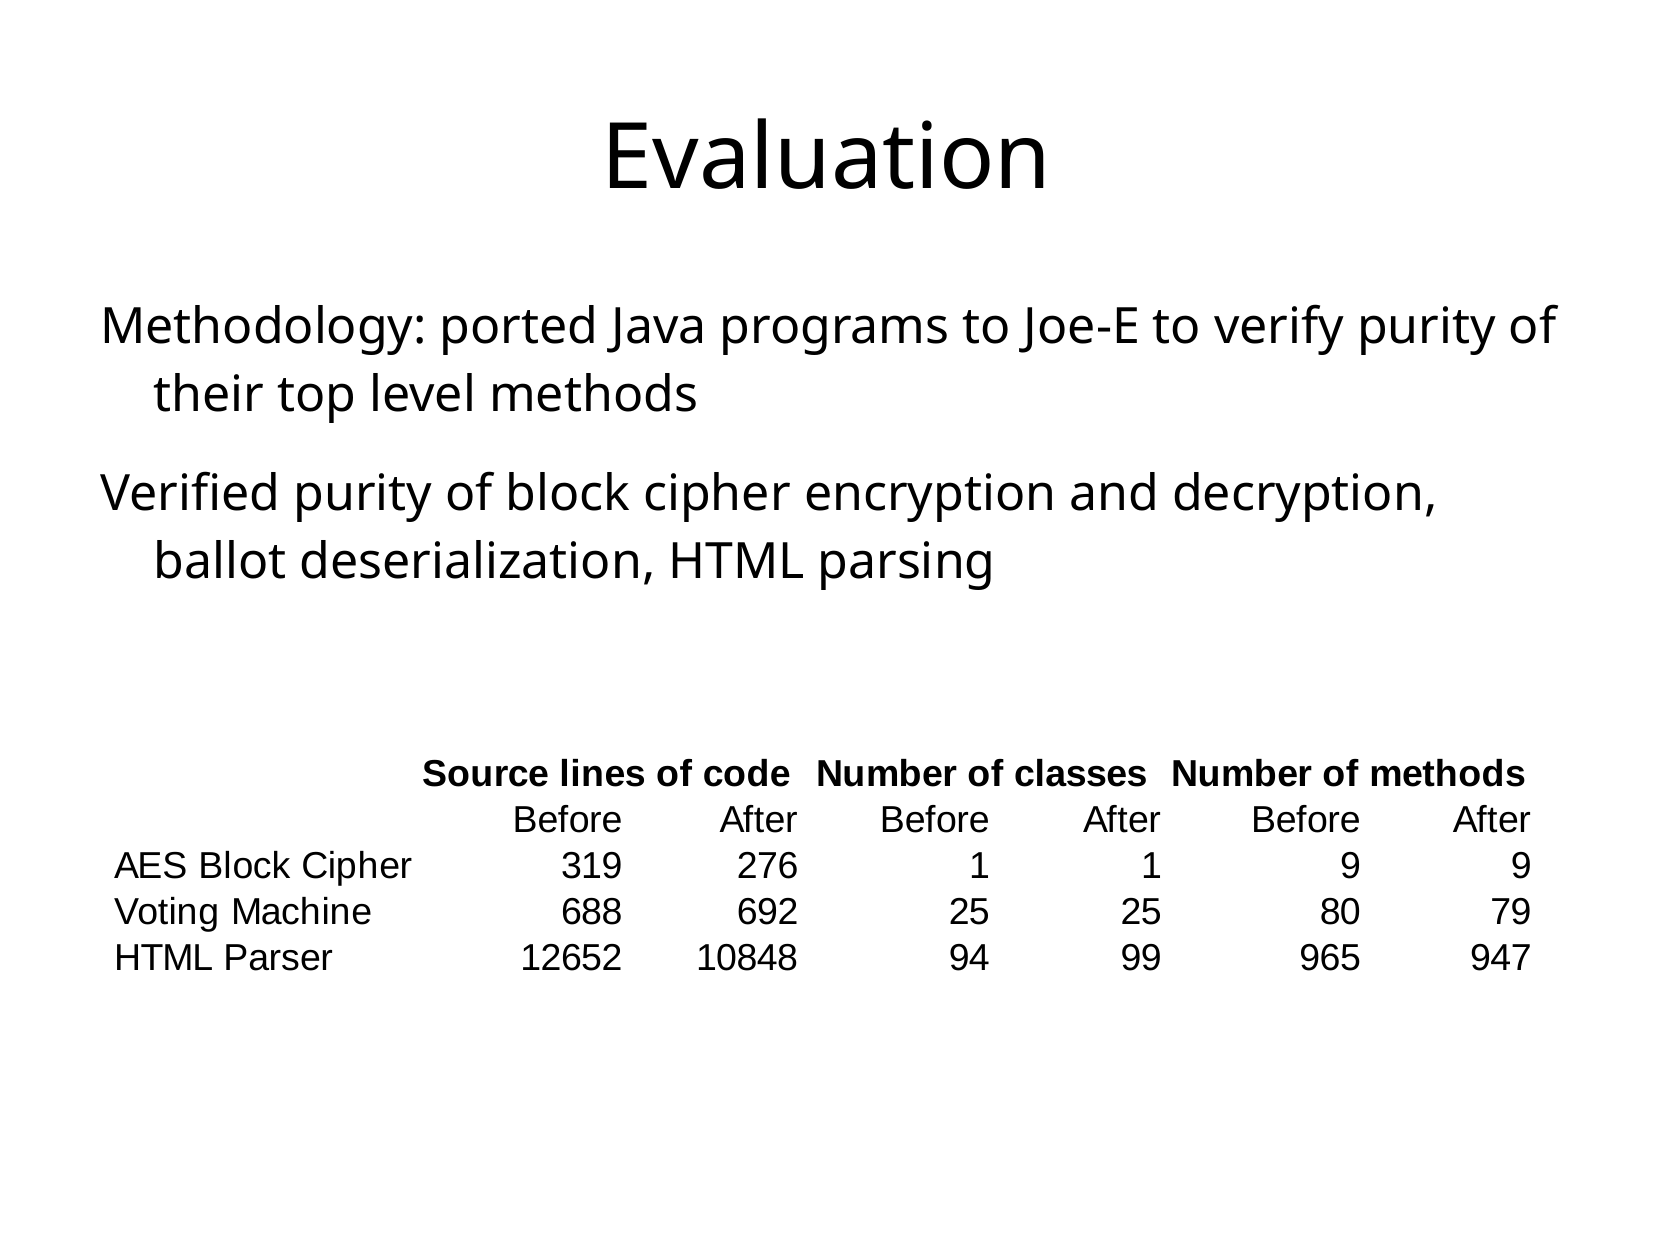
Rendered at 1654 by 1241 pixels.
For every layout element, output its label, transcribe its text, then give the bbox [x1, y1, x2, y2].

list Methodology: ported Java programs to Joe-E to verify purity of their top level methods Verified purity of block cipher encryption and decryption, ballot deserialization, HTML parsing [82, 290, 1571, 1094]
chart [111, 750, 1536, 1037]
title Evaluation [82, 56, 1571, 250]
